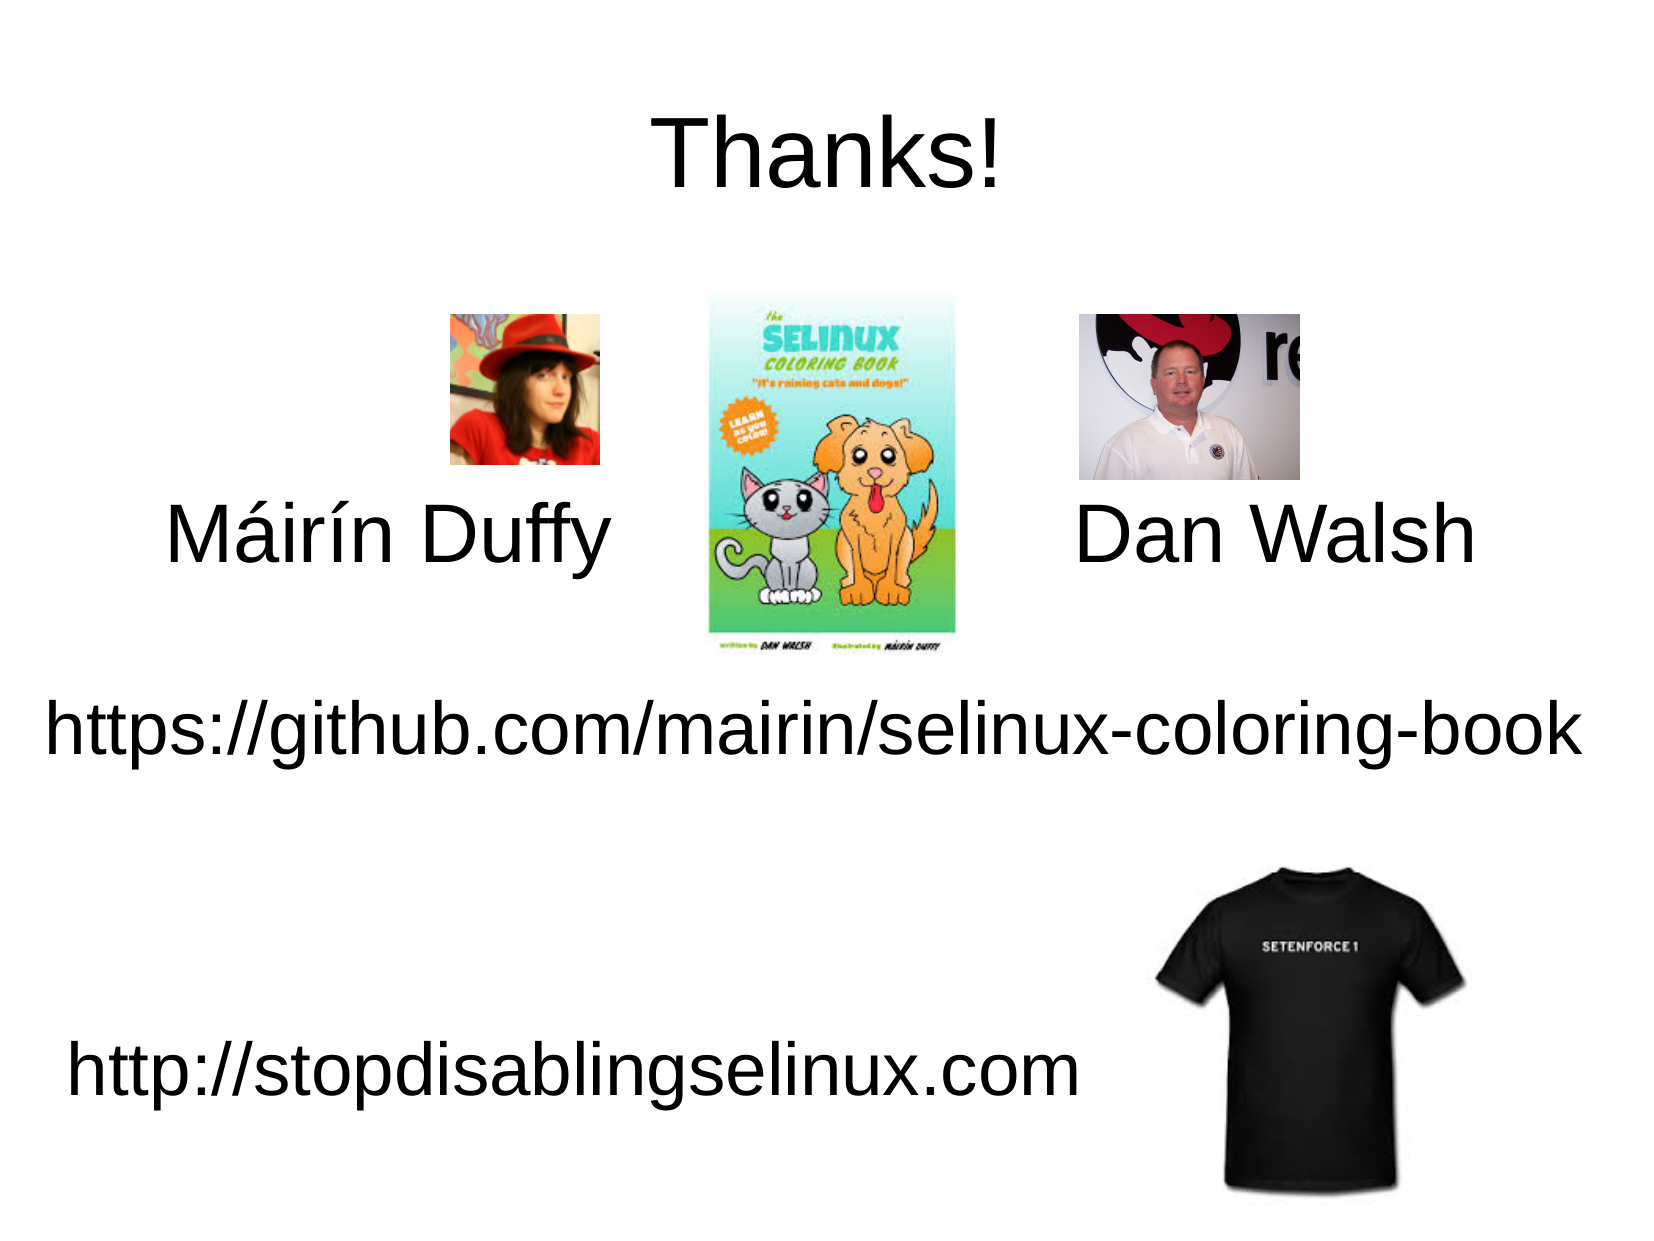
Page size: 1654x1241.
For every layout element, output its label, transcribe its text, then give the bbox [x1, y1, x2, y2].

picture [1134, 854, 1485, 1205]
text_box Dan Walsh [1058, 479, 1605, 646]
text_box Máirín Duffy [149, 479, 681, 646]
text_box http://stopdisablingselinux.com [51, 1019, 1134, 1140]
title Thanks! [82, 49, 1571, 257]
picture [450, 314, 600, 465]
picture [681, 266, 984, 675]
text_box https://github.com/mairin/selinux-coloring-book [29, 679, 1654, 824]
picture [1079, 314, 1300, 480]
